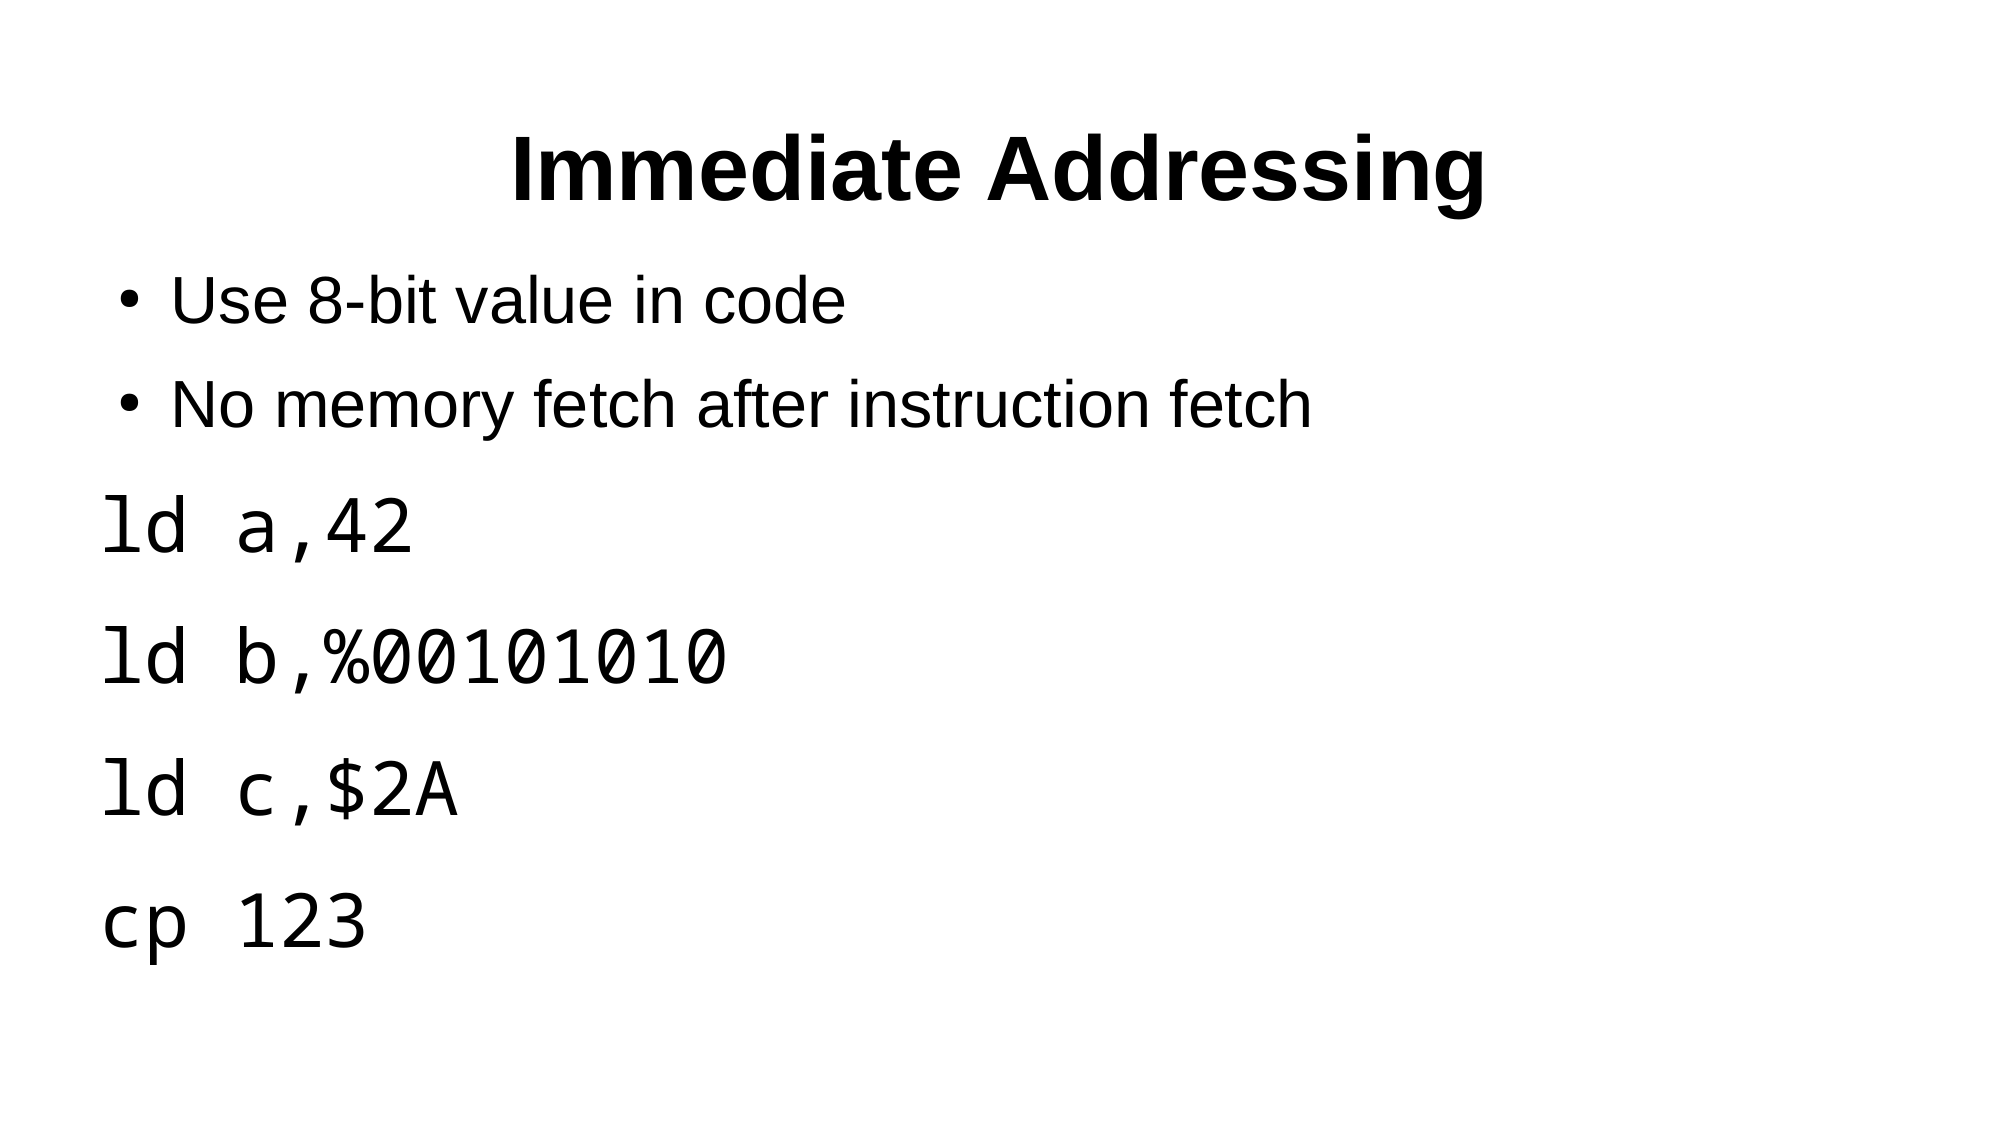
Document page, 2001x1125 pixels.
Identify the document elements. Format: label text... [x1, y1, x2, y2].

list Use 8-bit value in code No memory fetch after instruction fetch ld a,42 ld b,%00101010 ld c,$2A cp 123 [99, 263, 1900, 1111]
title Immediate Addressing [137, 59, 1863, 263]
